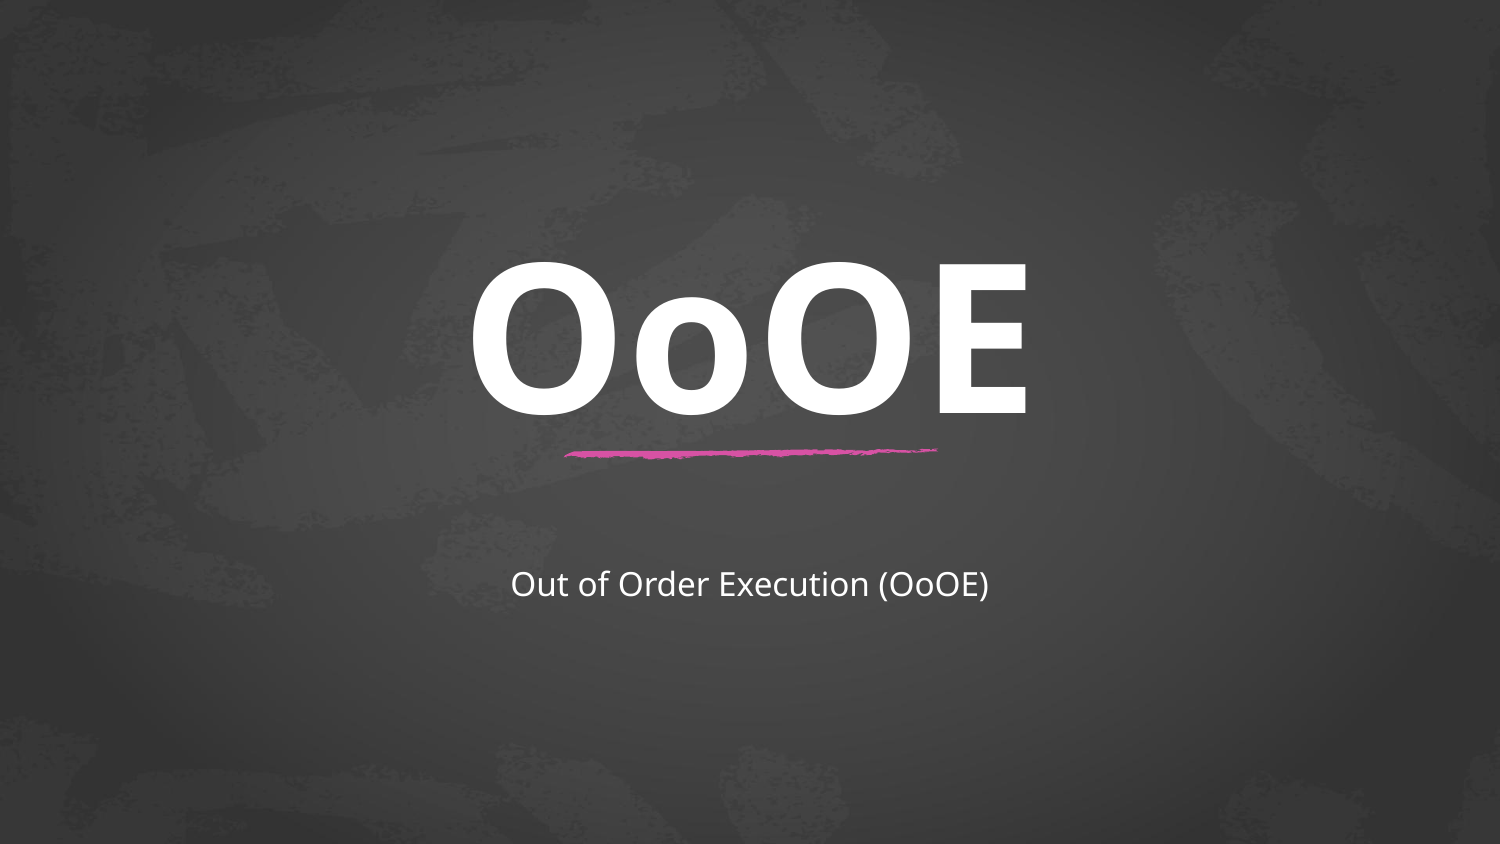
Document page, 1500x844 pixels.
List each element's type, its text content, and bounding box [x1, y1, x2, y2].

title OoOE [310, 212, 1189, 511]
picture [0, 0, 1500, 844]
text_box [563, 448, 939, 460]
subtitle Out of Order Execution (OoOE) [403, 535, 1097, 632]
